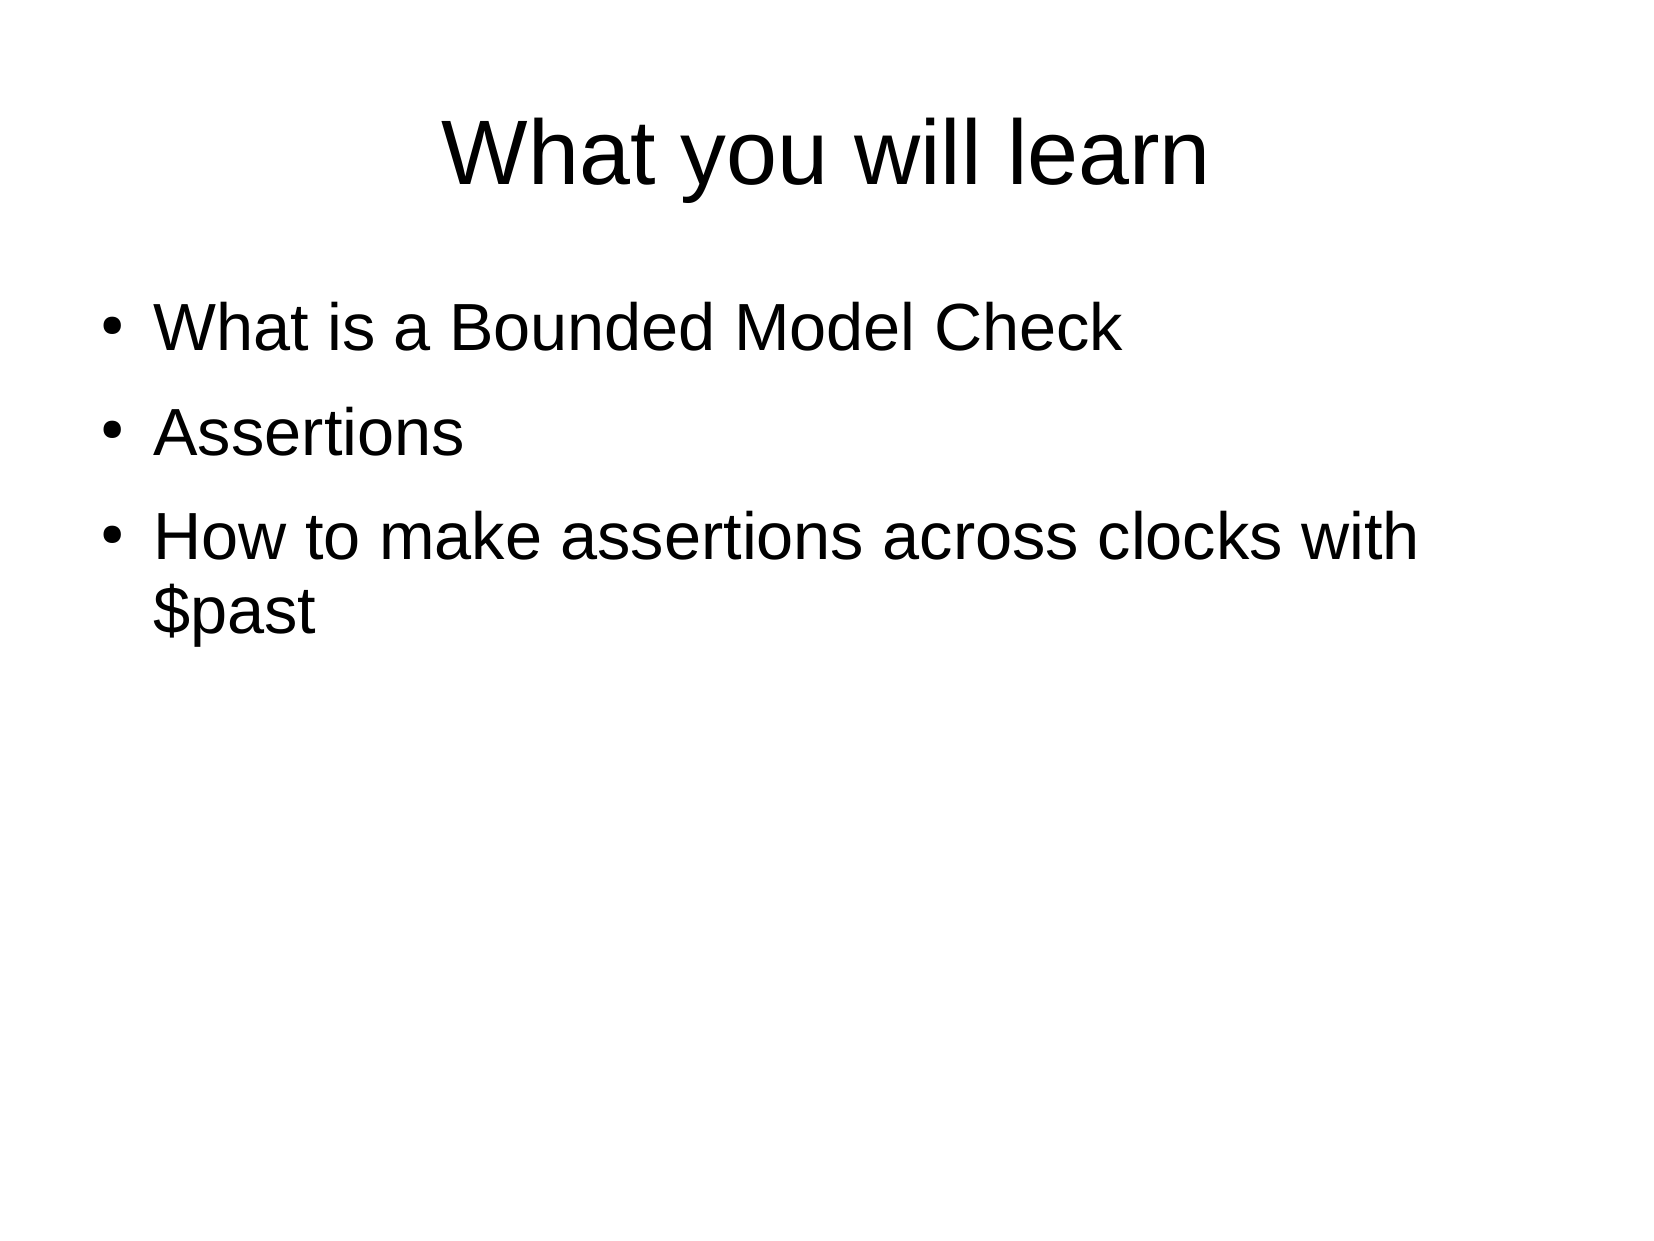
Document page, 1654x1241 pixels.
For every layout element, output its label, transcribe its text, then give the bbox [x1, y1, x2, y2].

title What you will learn [82, 49, 1571, 257]
list What is a Bounded Model Check Assertions How to make assertions across clocks with $past [82, 290, 1571, 1010]
